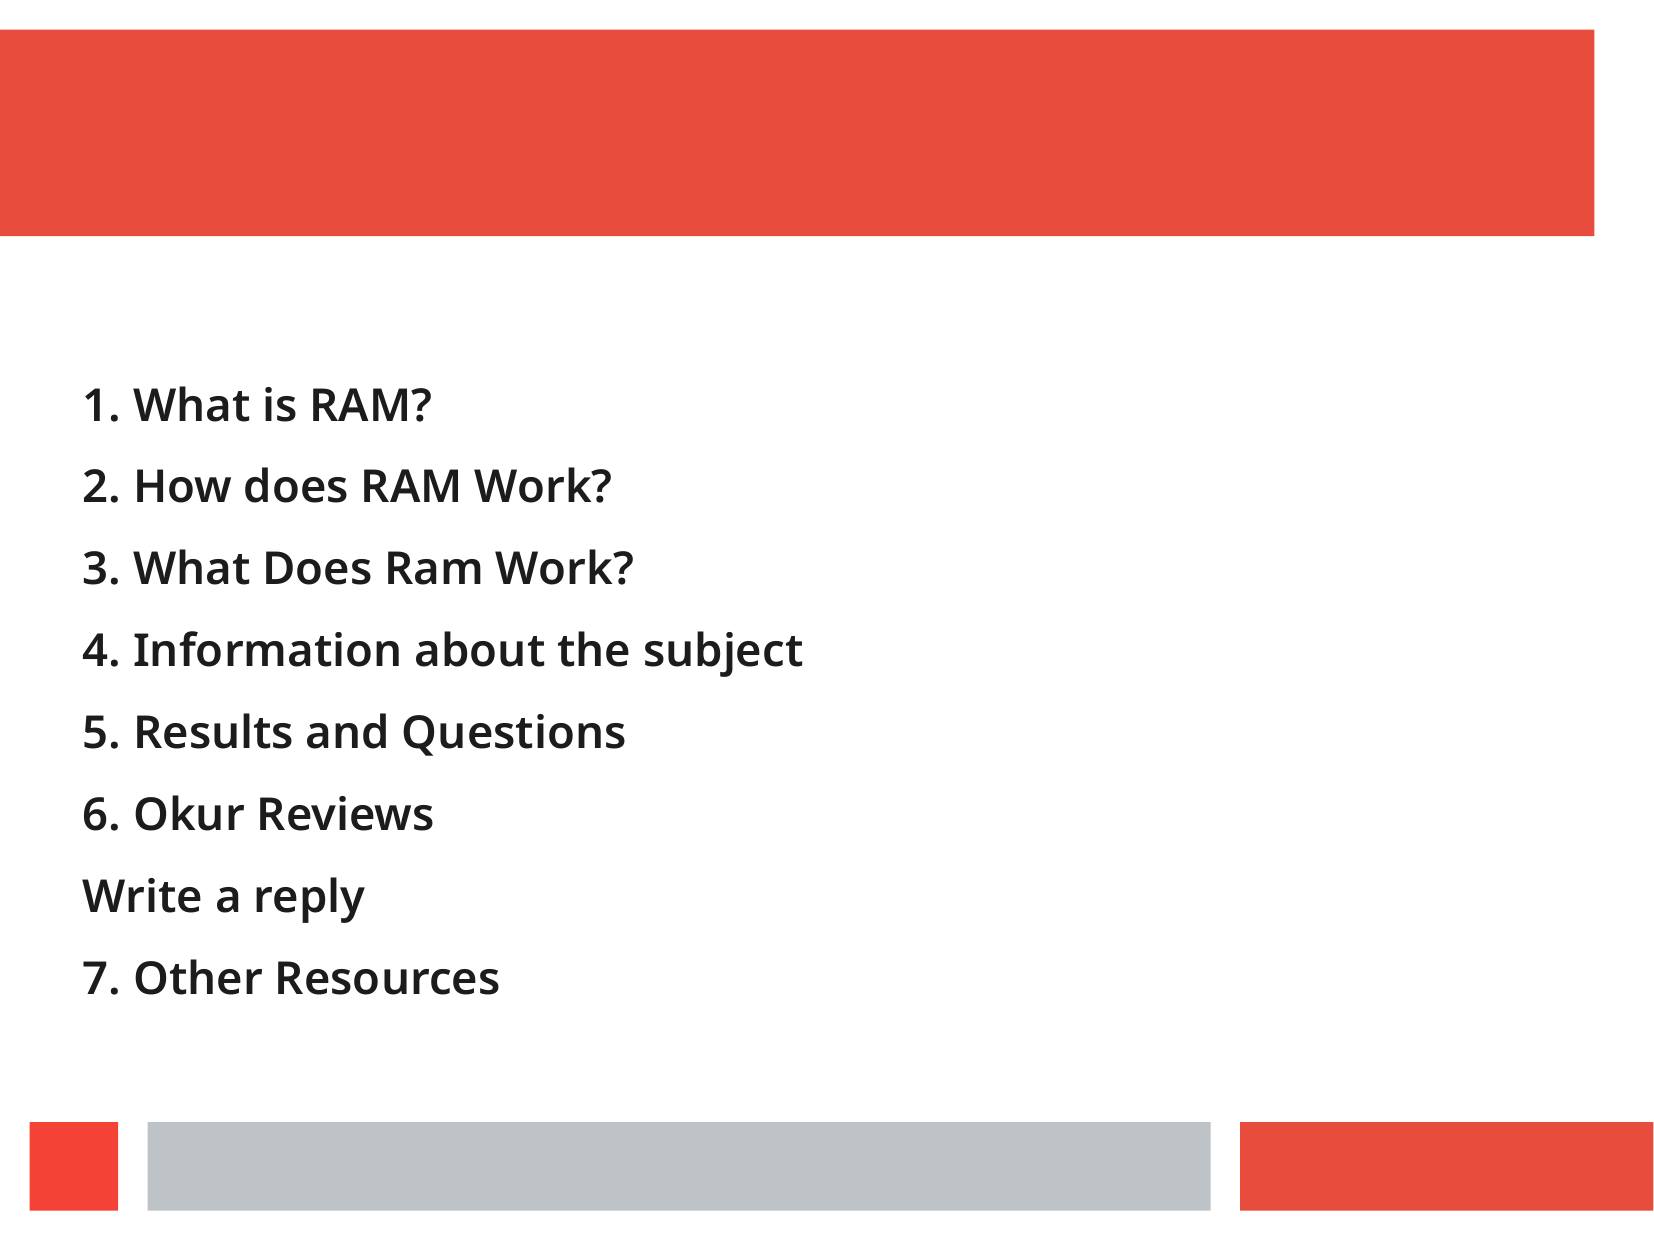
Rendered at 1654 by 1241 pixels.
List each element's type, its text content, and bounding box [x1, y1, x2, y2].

list 1. What is RAM? 2. How does RAM Work? 3. What Does Ram Work? 4. Information about the subject 5. Results and Questions 6. Okur Reviews Write a reply 7. Other Resources [82, 290, 1571, 1010]
